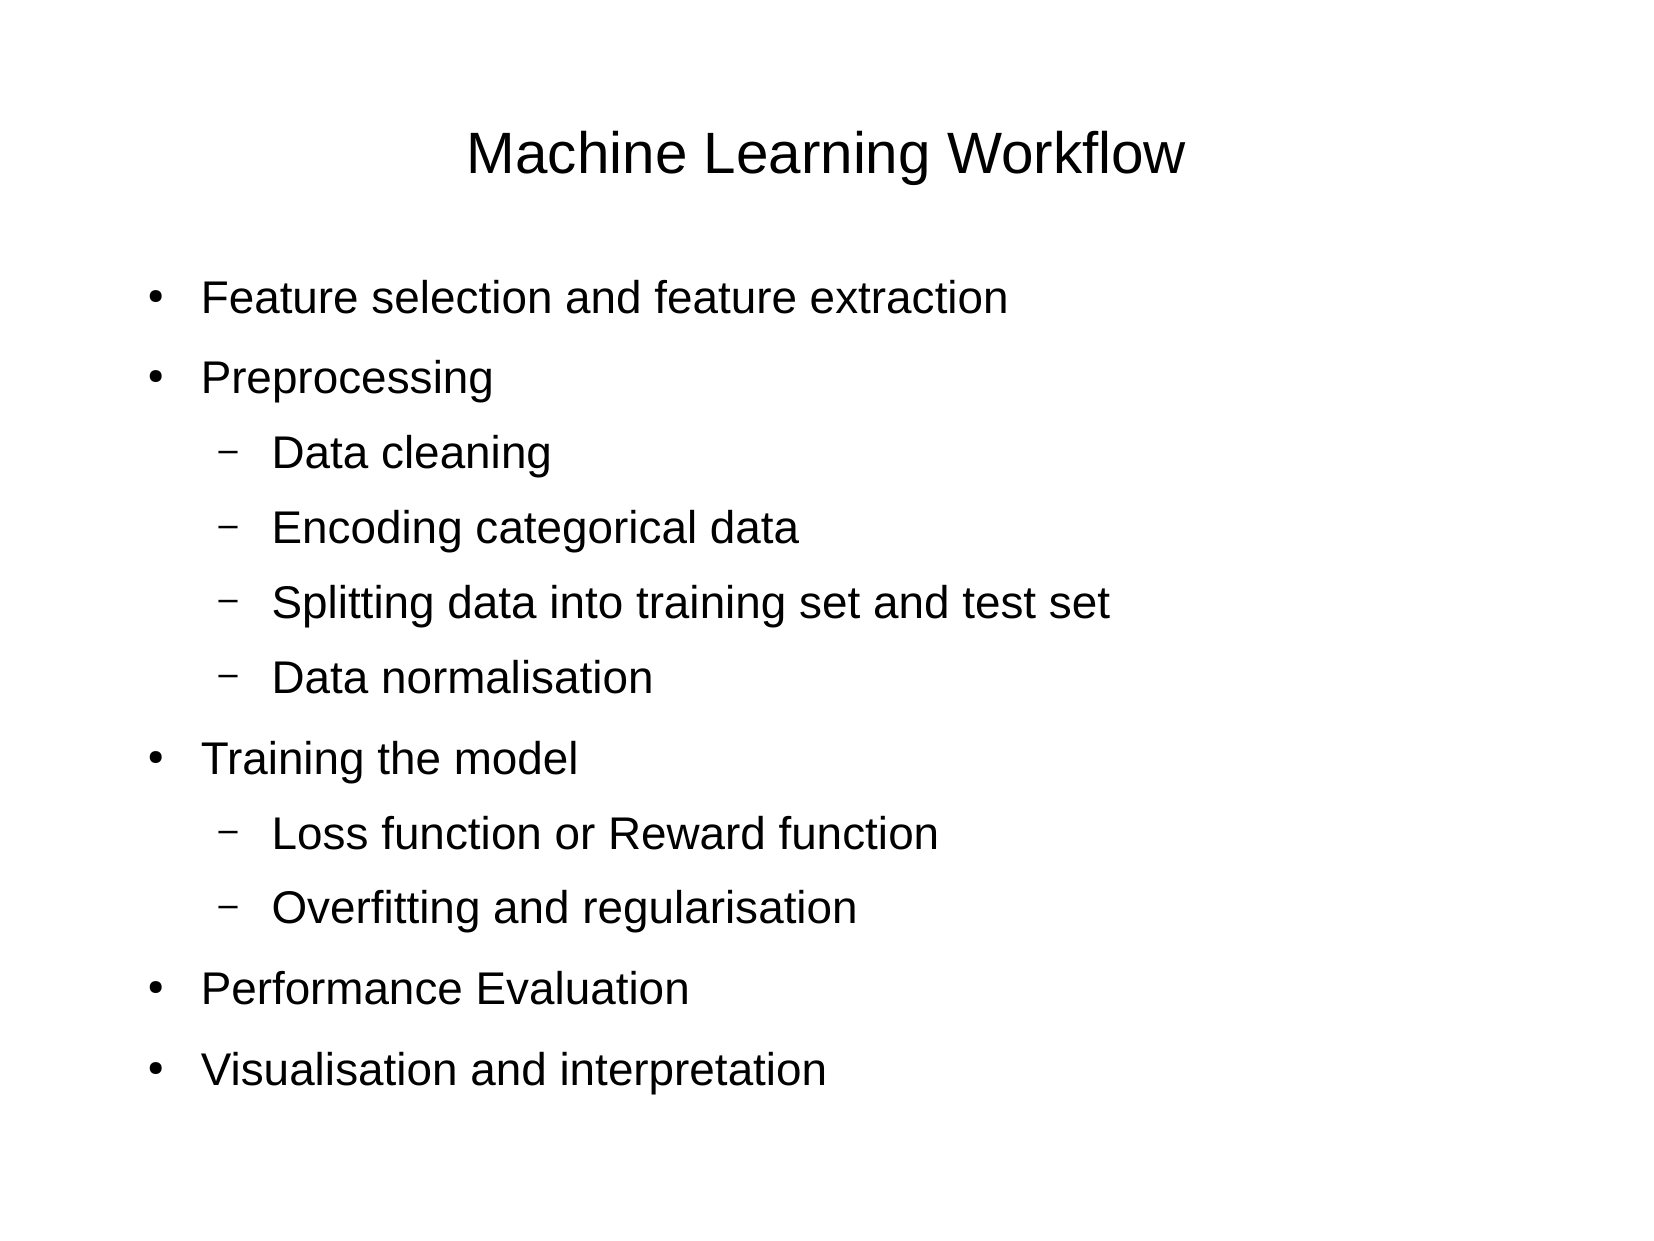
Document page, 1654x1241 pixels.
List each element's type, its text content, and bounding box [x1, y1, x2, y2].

list Feature selection and feature extraction Preprocessing Data cleaning Encoding categorical data Splitting data into training set and test set Data normalisation Training the model Loss function or Reward function Overfitting and regularisation Performance Evaluation Visualisation and interpretation [129, 271, 1394, 1126]
title Machine Learning Workflow [82, 49, 1571, 257]
